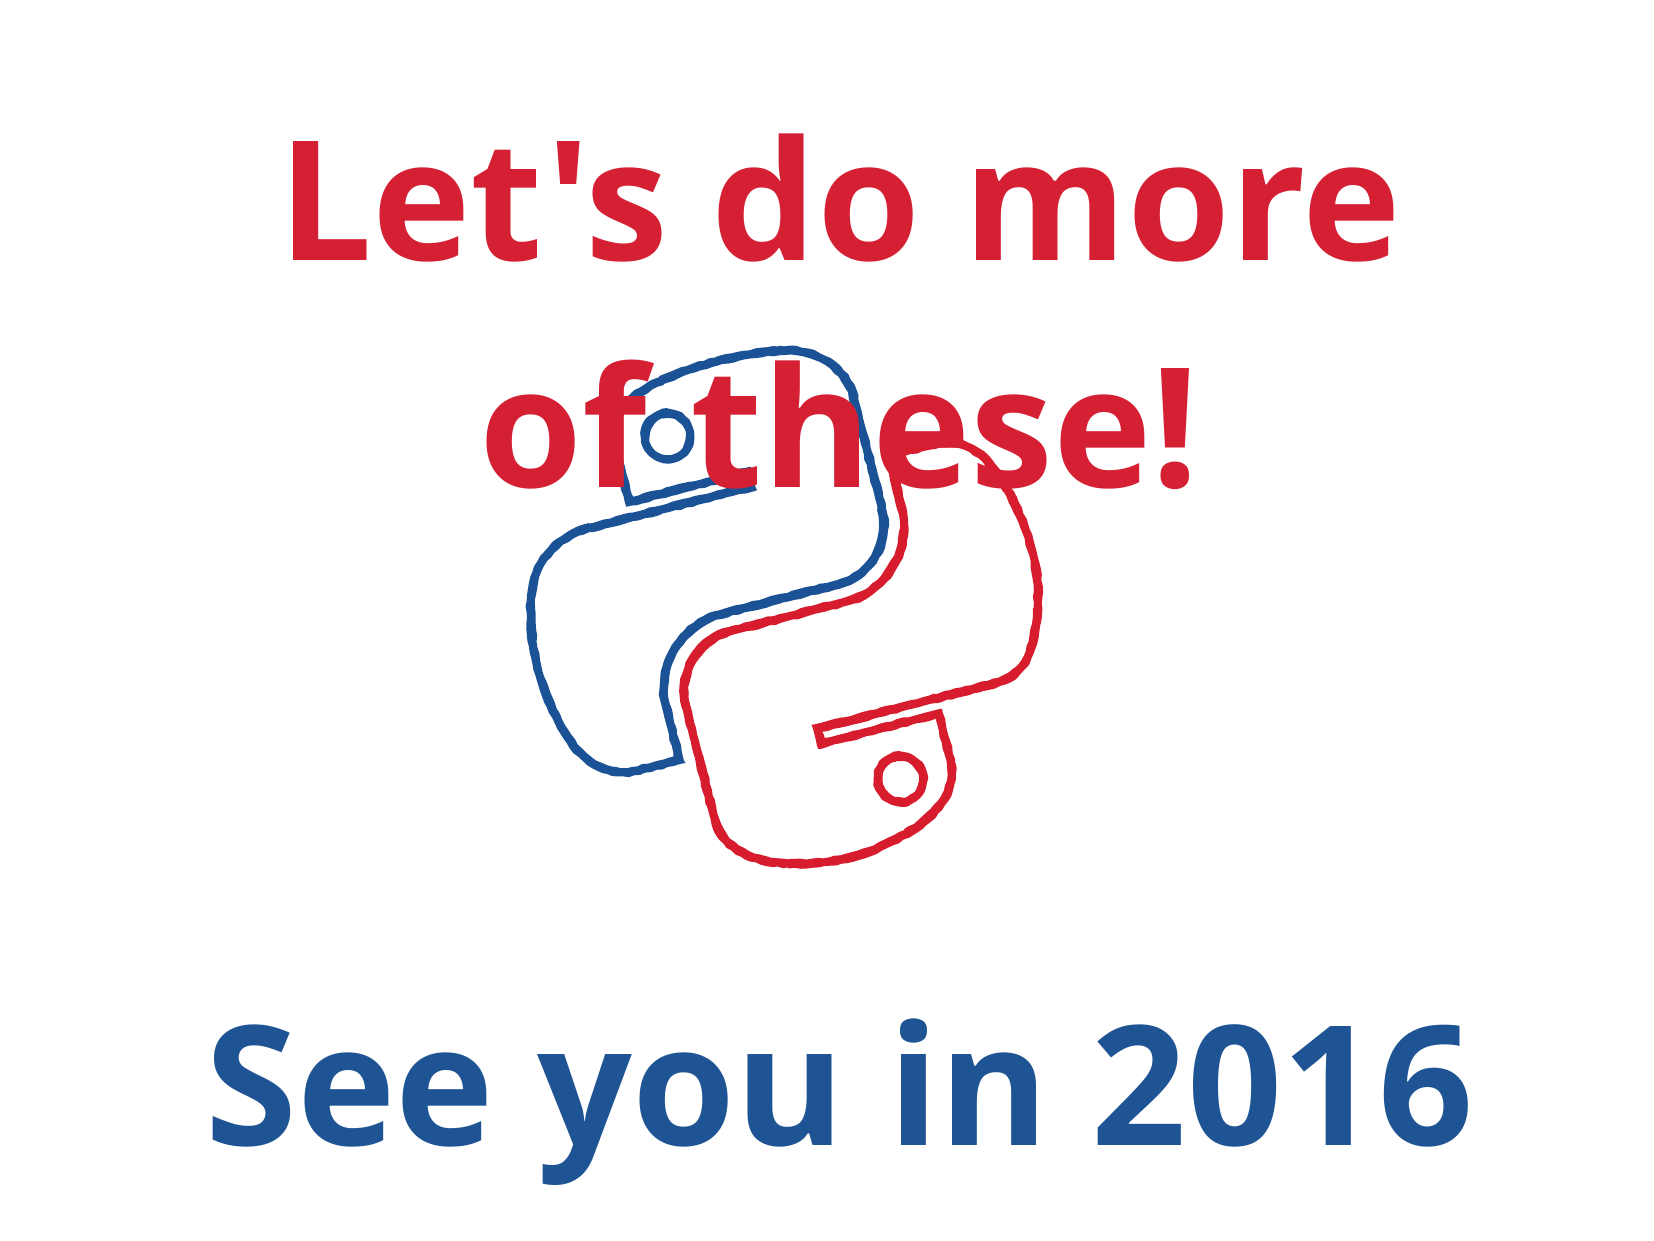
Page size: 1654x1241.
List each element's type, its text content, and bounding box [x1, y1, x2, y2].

picture [450, 301, 1164, 990]
text_box See you in 2016 [165, 960, 1516, 1186]
text_box Let's do more of these! [165, 75, 1516, 301]
